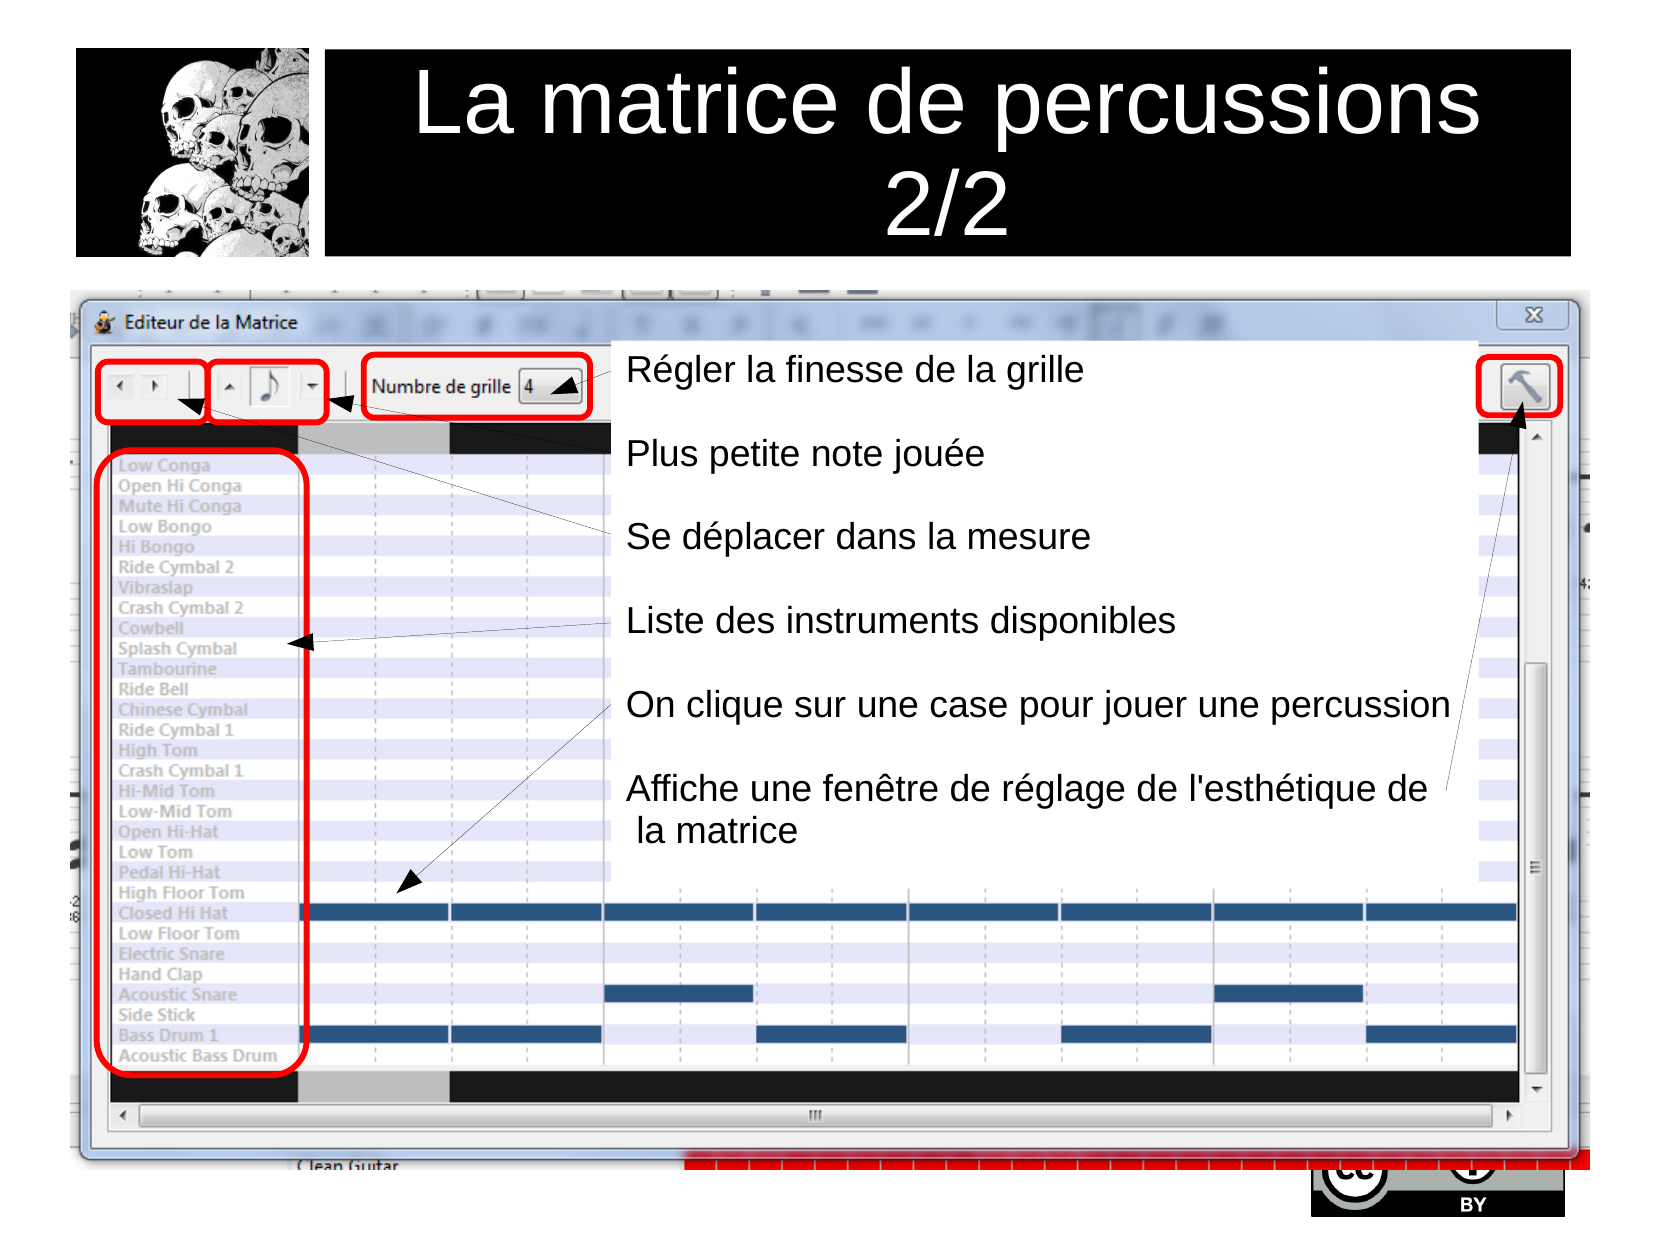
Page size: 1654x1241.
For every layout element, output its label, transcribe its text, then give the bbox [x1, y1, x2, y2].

picture [70, 290, 1590, 1217]
title La matrice de percussions 2/2 [324, 49, 1571, 257]
text_box Régler la finesse de la grille Plus petite note jouée Se déplacer dans la mesure Liste des instruments disponibles On clique sur une case pour jouer une percussion Affiche une fenêtre de réglage de l'esthétique de la matrice [611, 340, 1479, 889]
picture [76, 48, 309, 257]
